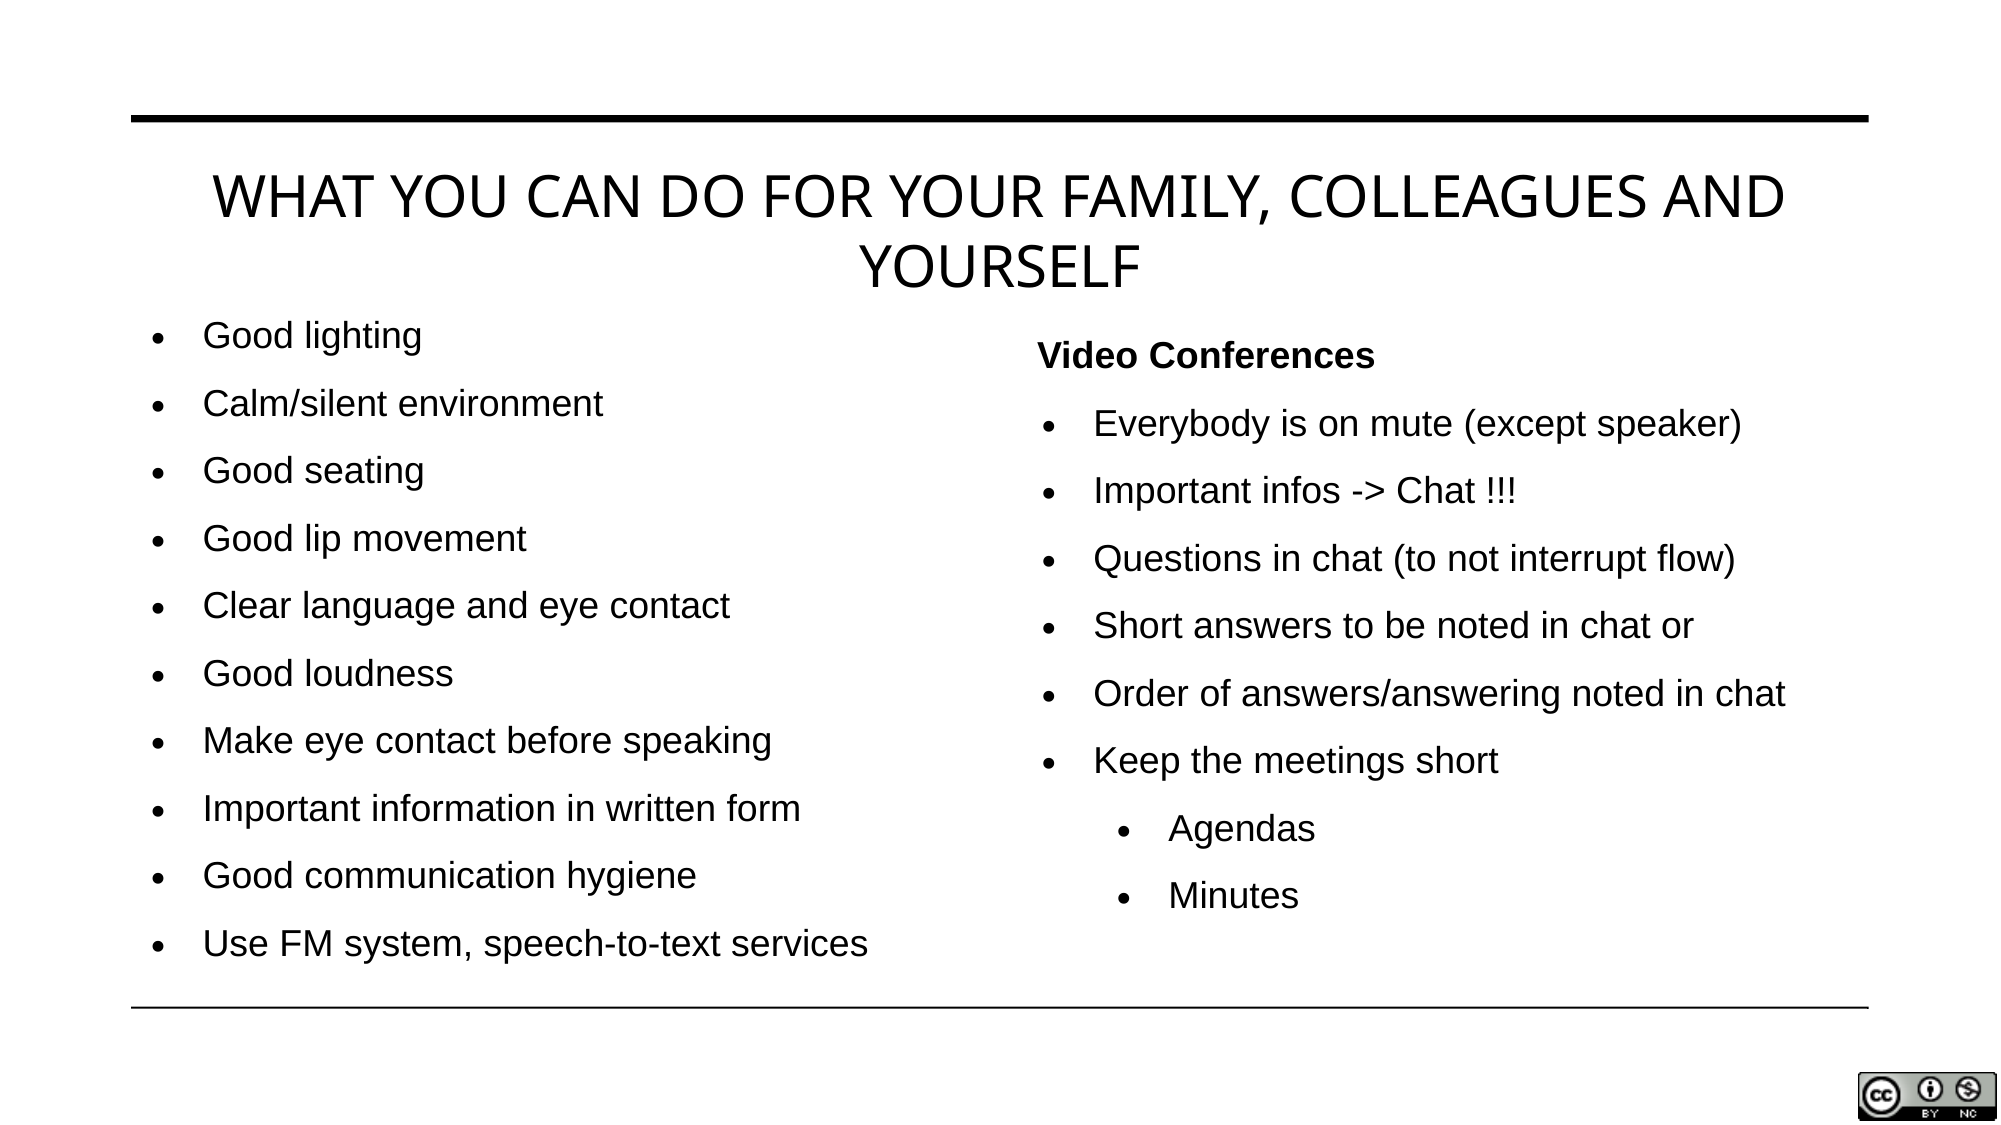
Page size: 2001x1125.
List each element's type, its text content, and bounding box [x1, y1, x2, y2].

title WHAT YOU CAN DO FOR YOUR FAMILY, COLLEAGUES AND YOURSELF [131, 151, 1869, 264]
text_box Good lighting Calm/silent environment Good seating Good lip movement Clear language and eye contact Good loudness Make eye contact before speaking Important information in written form Good communication hygiene Use FM system, speech-to-text services [131, 281, 986, 1039]
text_box Video Conferences Everybody is on mute (except speaker) Important infos -> Chat !!! Questions in chat (to not interrupt flow) Short answers to be noted in chat or Order of answers/answering noted in chat Keep the meetings short Agendas Minutes [1022, 301, 1877, 992]
picture [1858, 1072, 1997, 1121]
